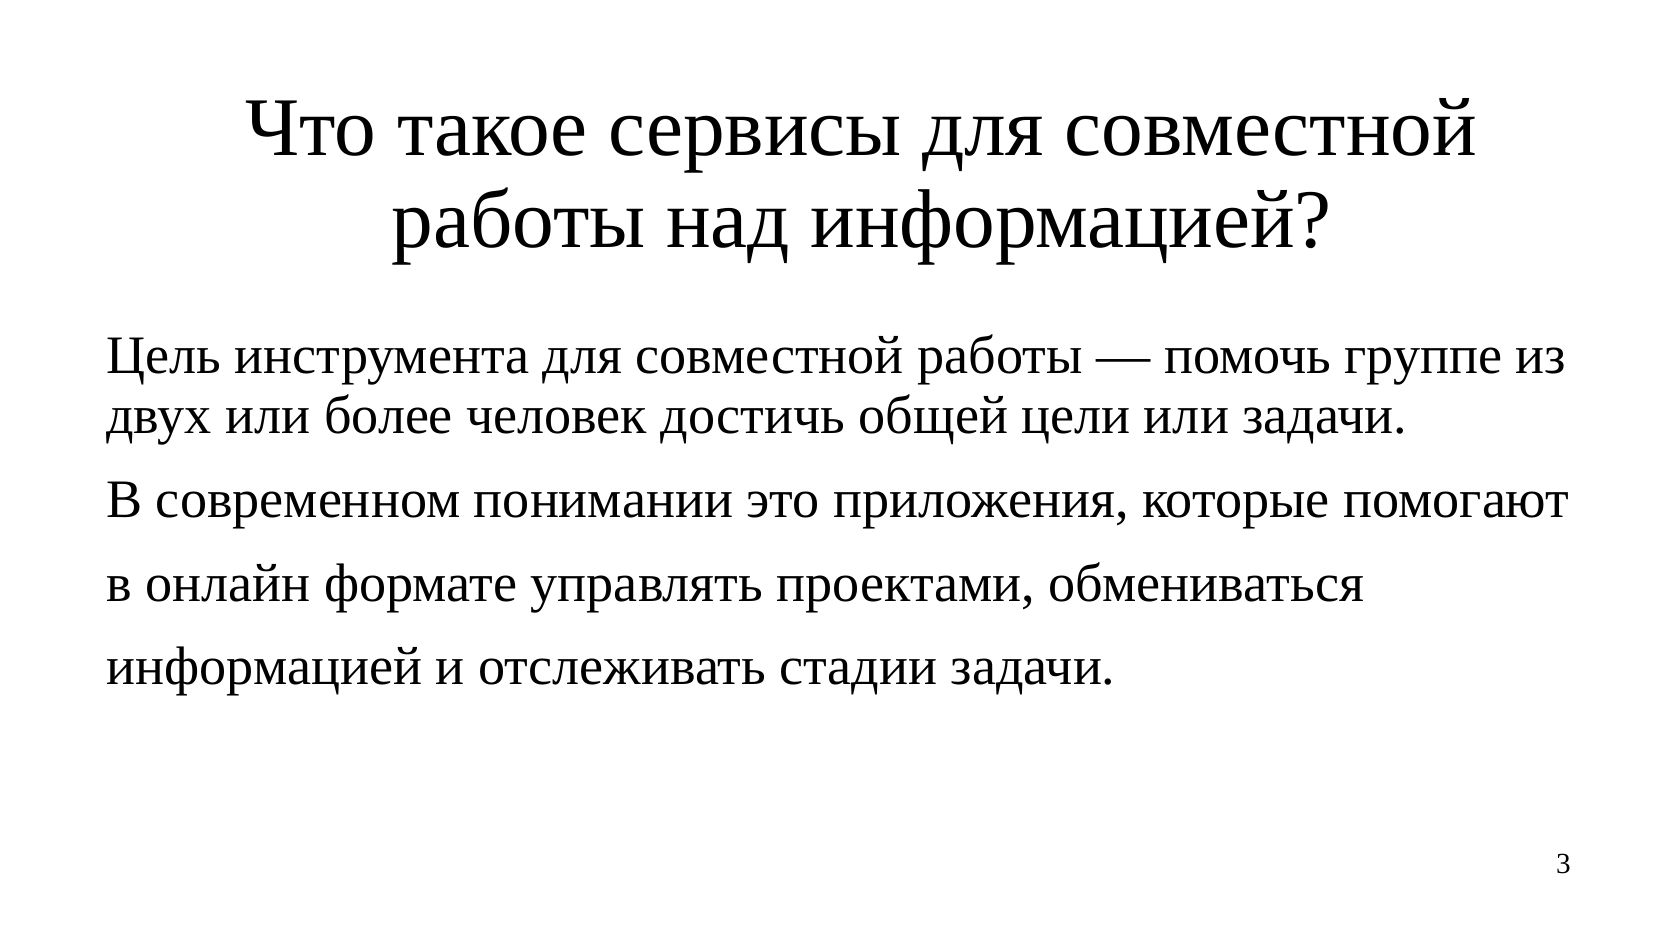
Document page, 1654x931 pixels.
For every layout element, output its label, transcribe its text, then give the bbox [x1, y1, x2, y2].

title Что такое сервисы для совместной работы над информацией? [82, 81, 1571, 266]
list Цель инструмента для совместной работы — помочь группе из двух или более человек достичь общей цели или задачи. В современном понимании это приложения, которые помогают в онлайн формате управлять проектами, обмениваться информацией и отслеживать стадии задачи. [106, 324, 1595, 776]
